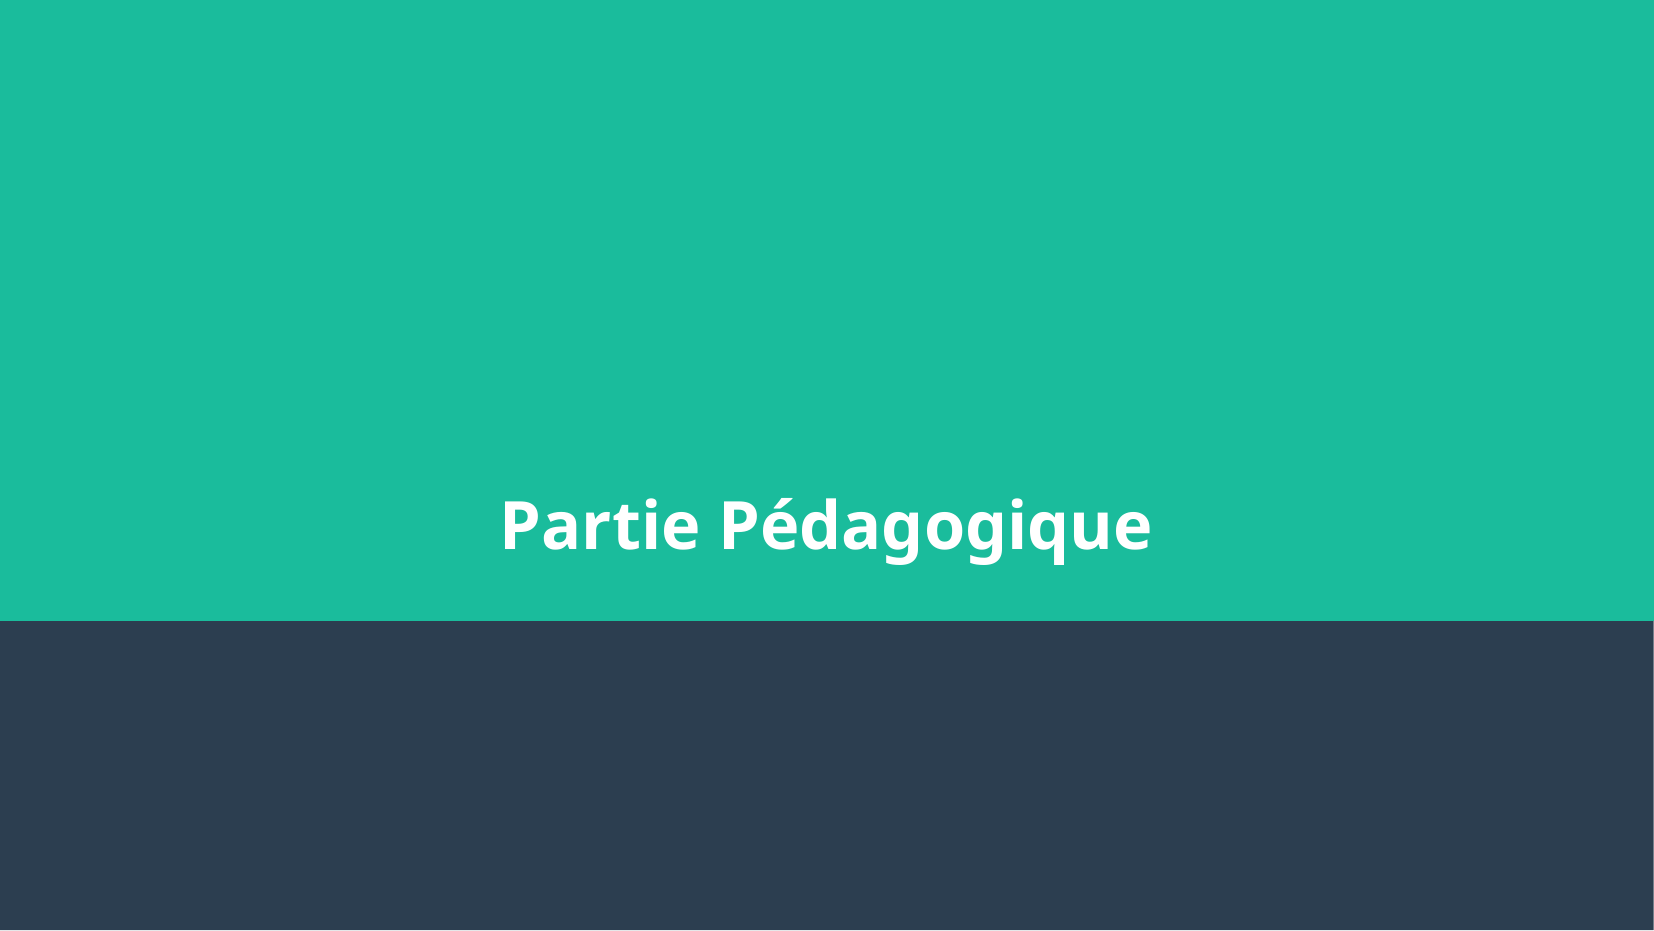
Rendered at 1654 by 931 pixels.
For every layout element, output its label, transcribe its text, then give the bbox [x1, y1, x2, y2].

title Partie Pédagogique [59, 465, 1595, 583]
